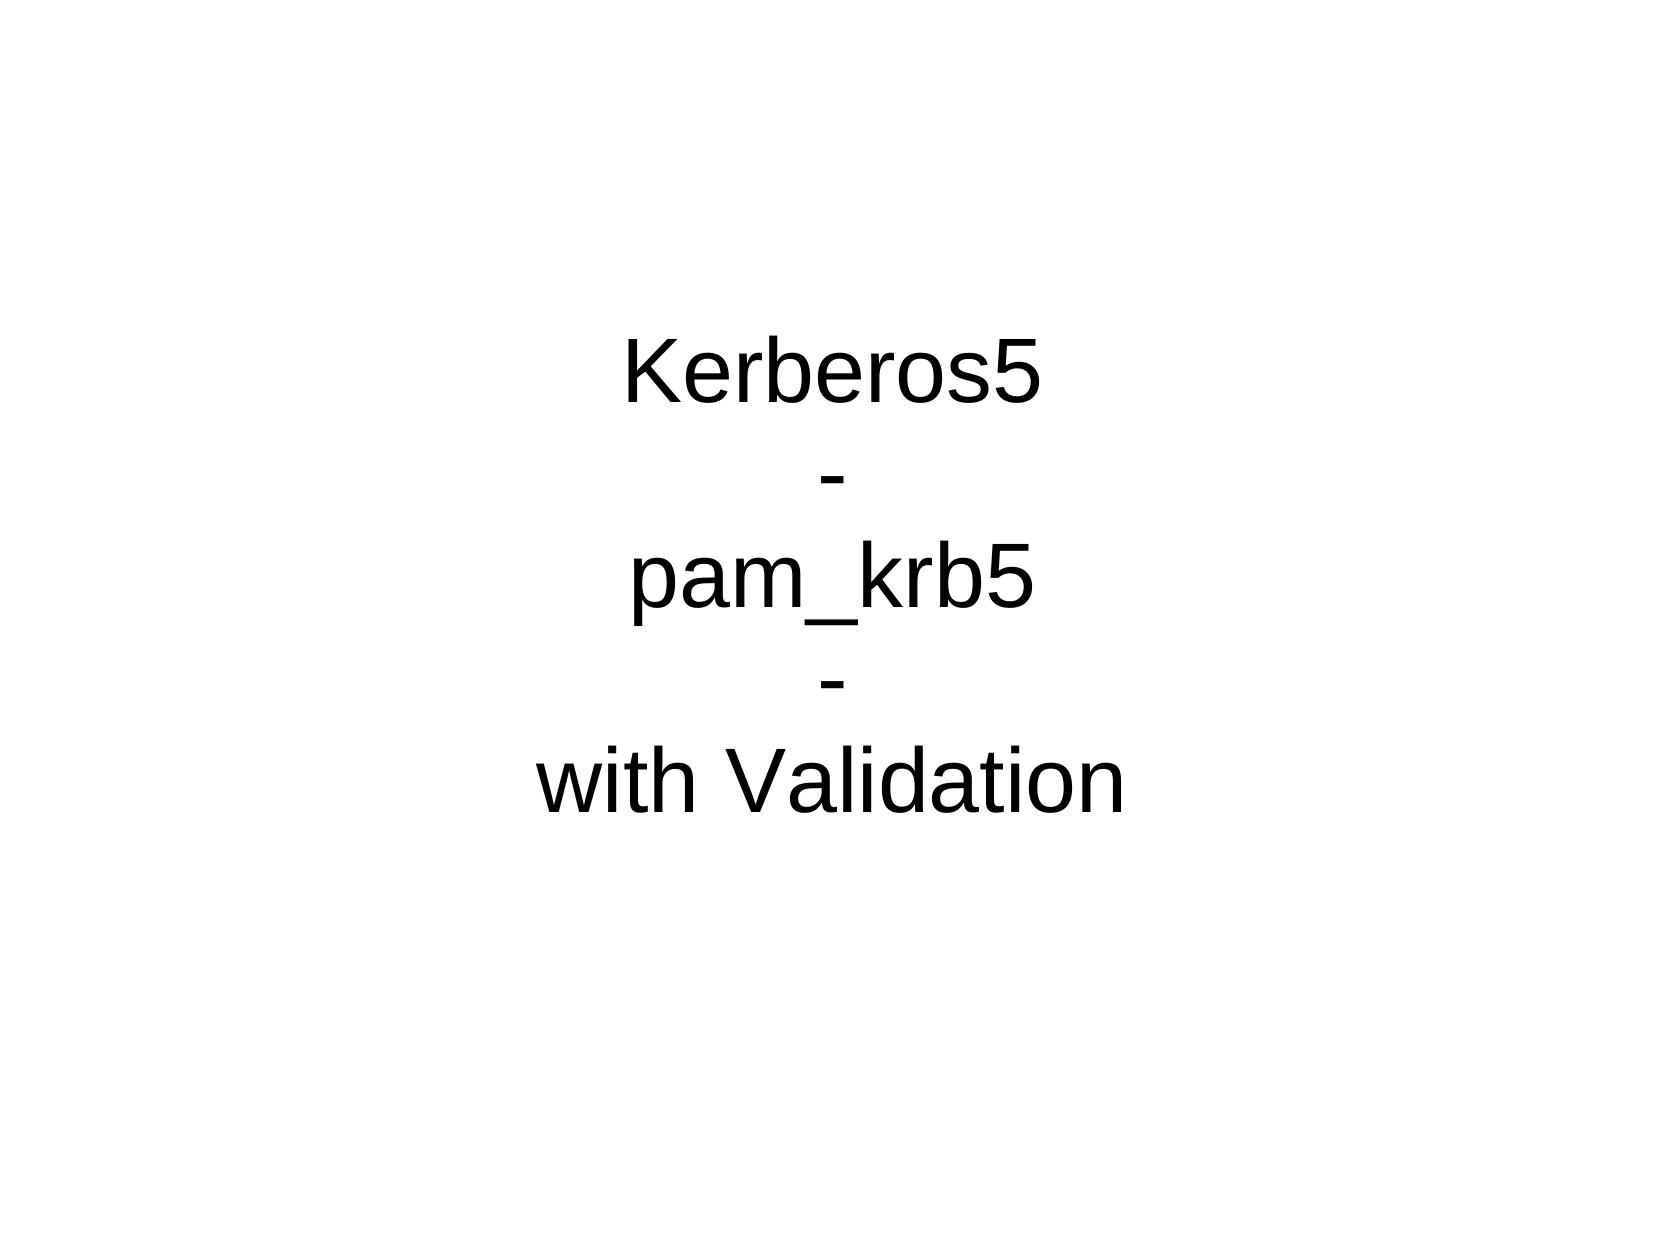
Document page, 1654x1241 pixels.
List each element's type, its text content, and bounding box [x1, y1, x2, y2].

title Kerberos5 - pam_krb5 - with Validation [88, 319, 1577, 832]
